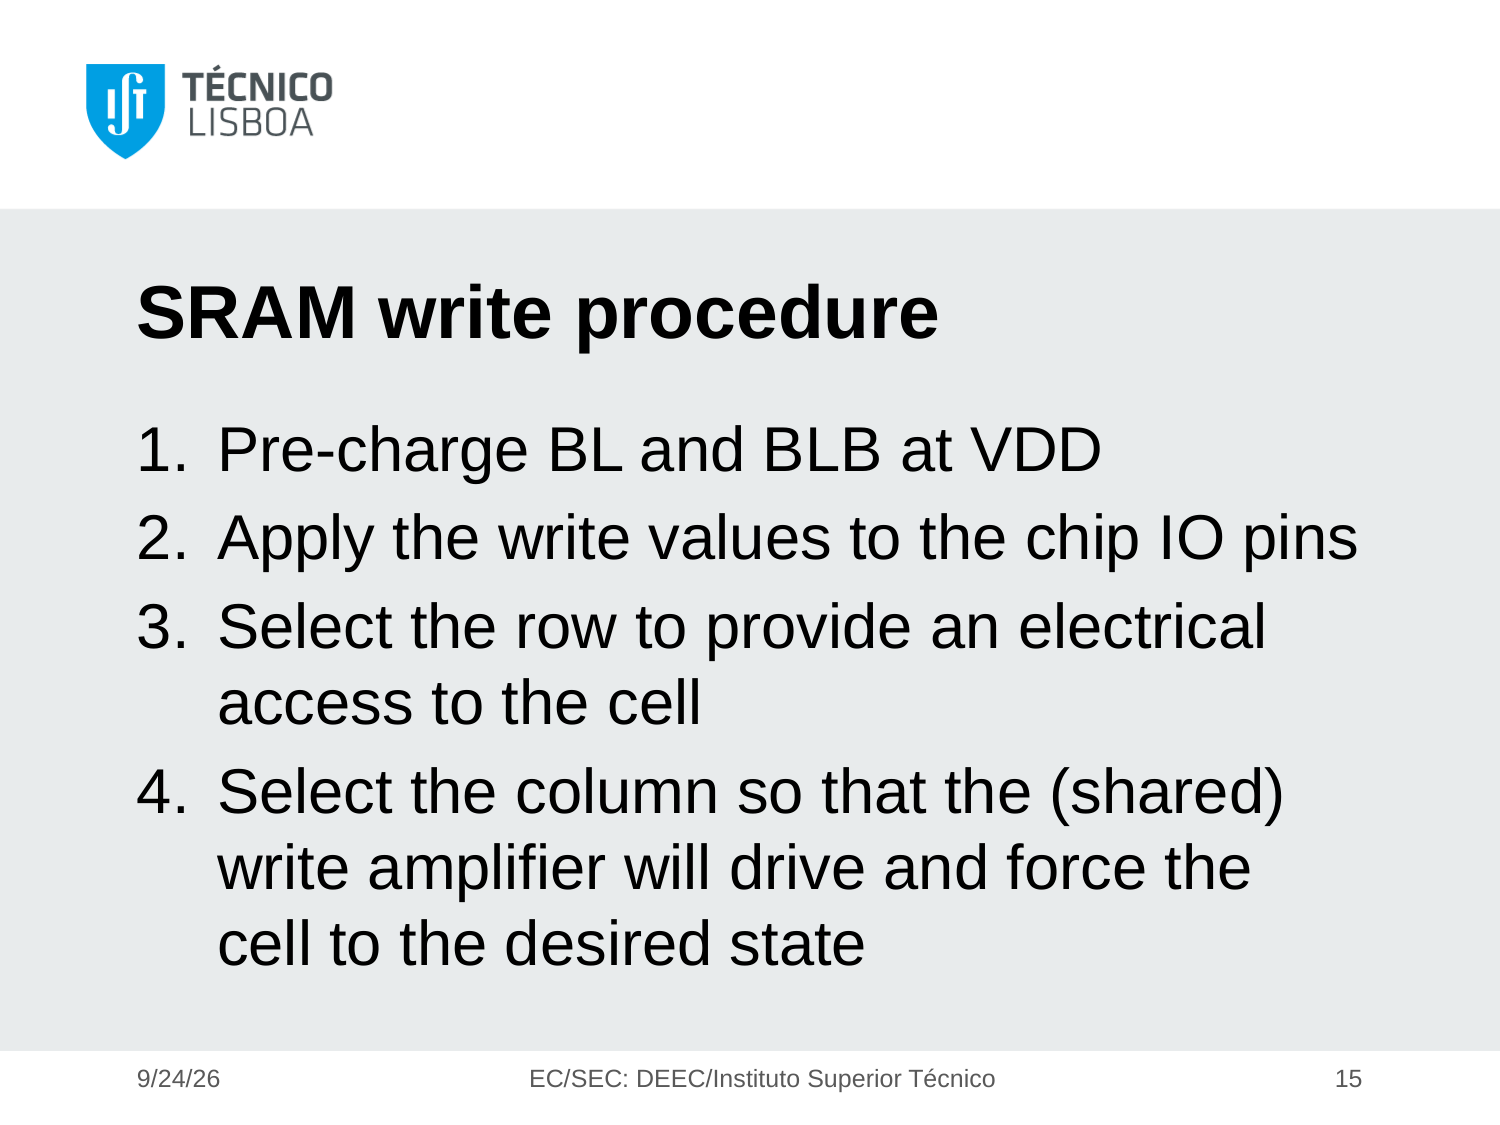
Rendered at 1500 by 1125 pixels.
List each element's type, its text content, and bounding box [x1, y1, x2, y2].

picture [0, 0, 1500, 1125]
slide_number <number> [1077, 1052, 1378, 1103]
slide_number 12/10/20 [121, 1052, 425, 1103]
list Pre-charge BL and BLB at VDD Apply the write values to the chip IO pins Select the row to provide an electrical access to the cell Select the column so that the (shared) write amplifier will drive and force the cell to the desired state [121, 400, 1378, 1005]
title SRAM write procedure [121, 237, 1378, 381]
footer EC/SEC: DEEC/Instituto Superior Técnico [512, 1052, 1021, 1103]
